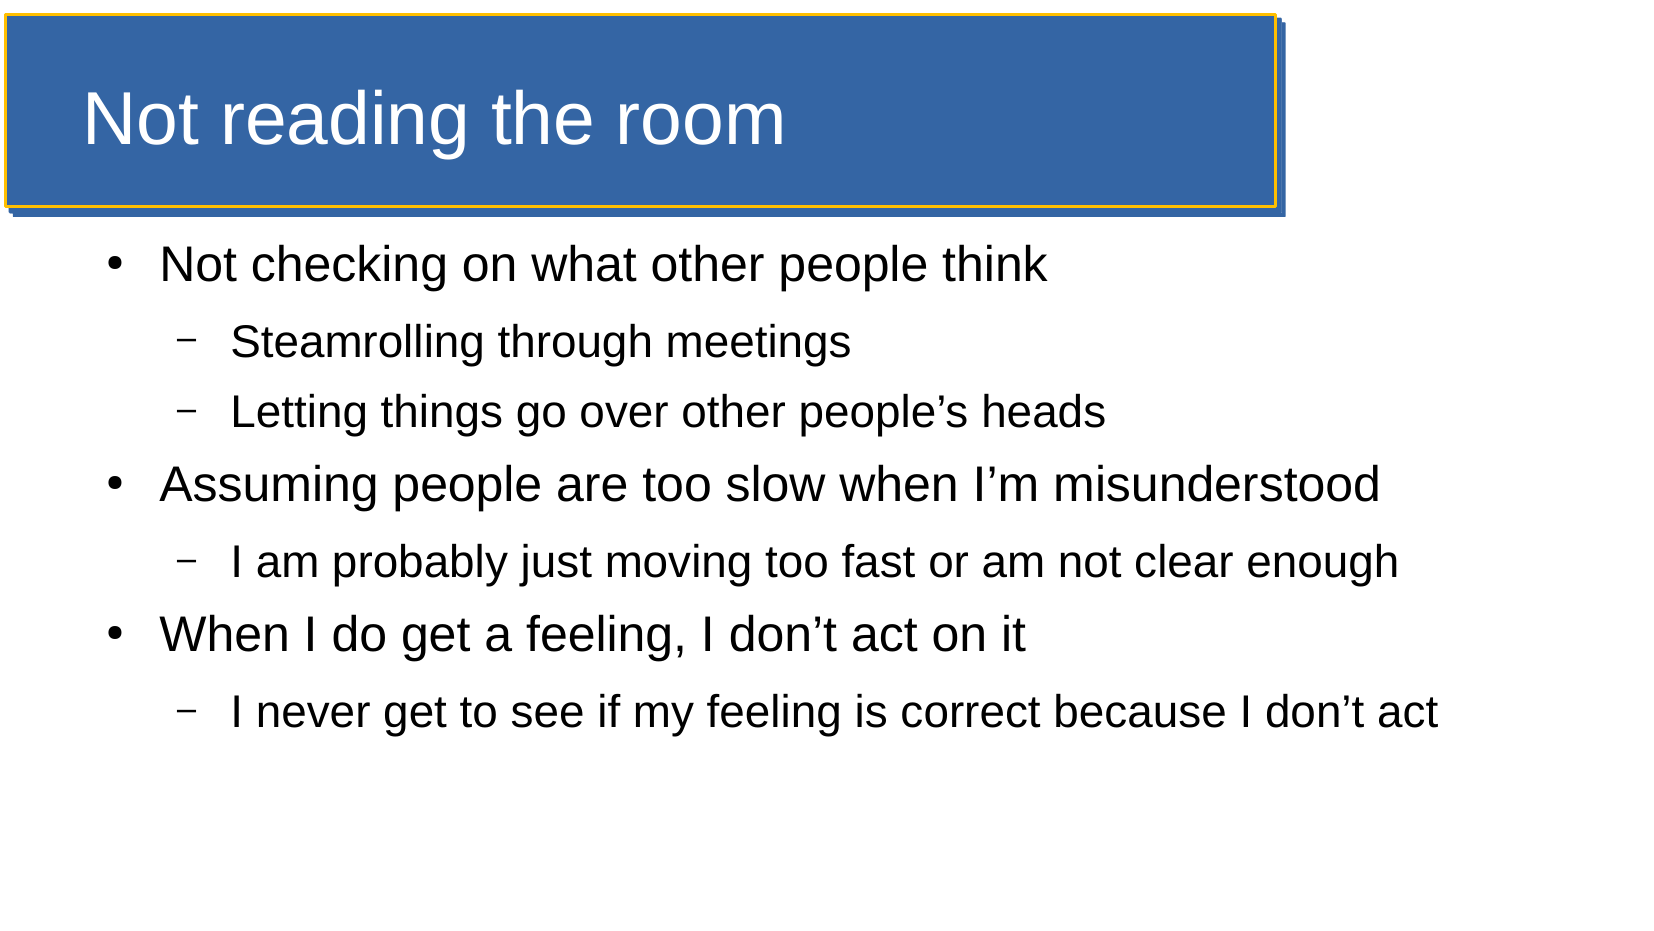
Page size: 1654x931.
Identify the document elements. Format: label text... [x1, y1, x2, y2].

list Not checking on what other people think Steamrolling through meetings Letting things go over other people’s heads Assuming people are too slow when I’m misunderstood I am probably just moving too fast or am not clear enough When I do get a feeling, I don’t act on it I never get to see if my feeling is correct because I don’t act [88, 236, 1565, 798]
title Not reading the room [82, 44, 1235, 192]
